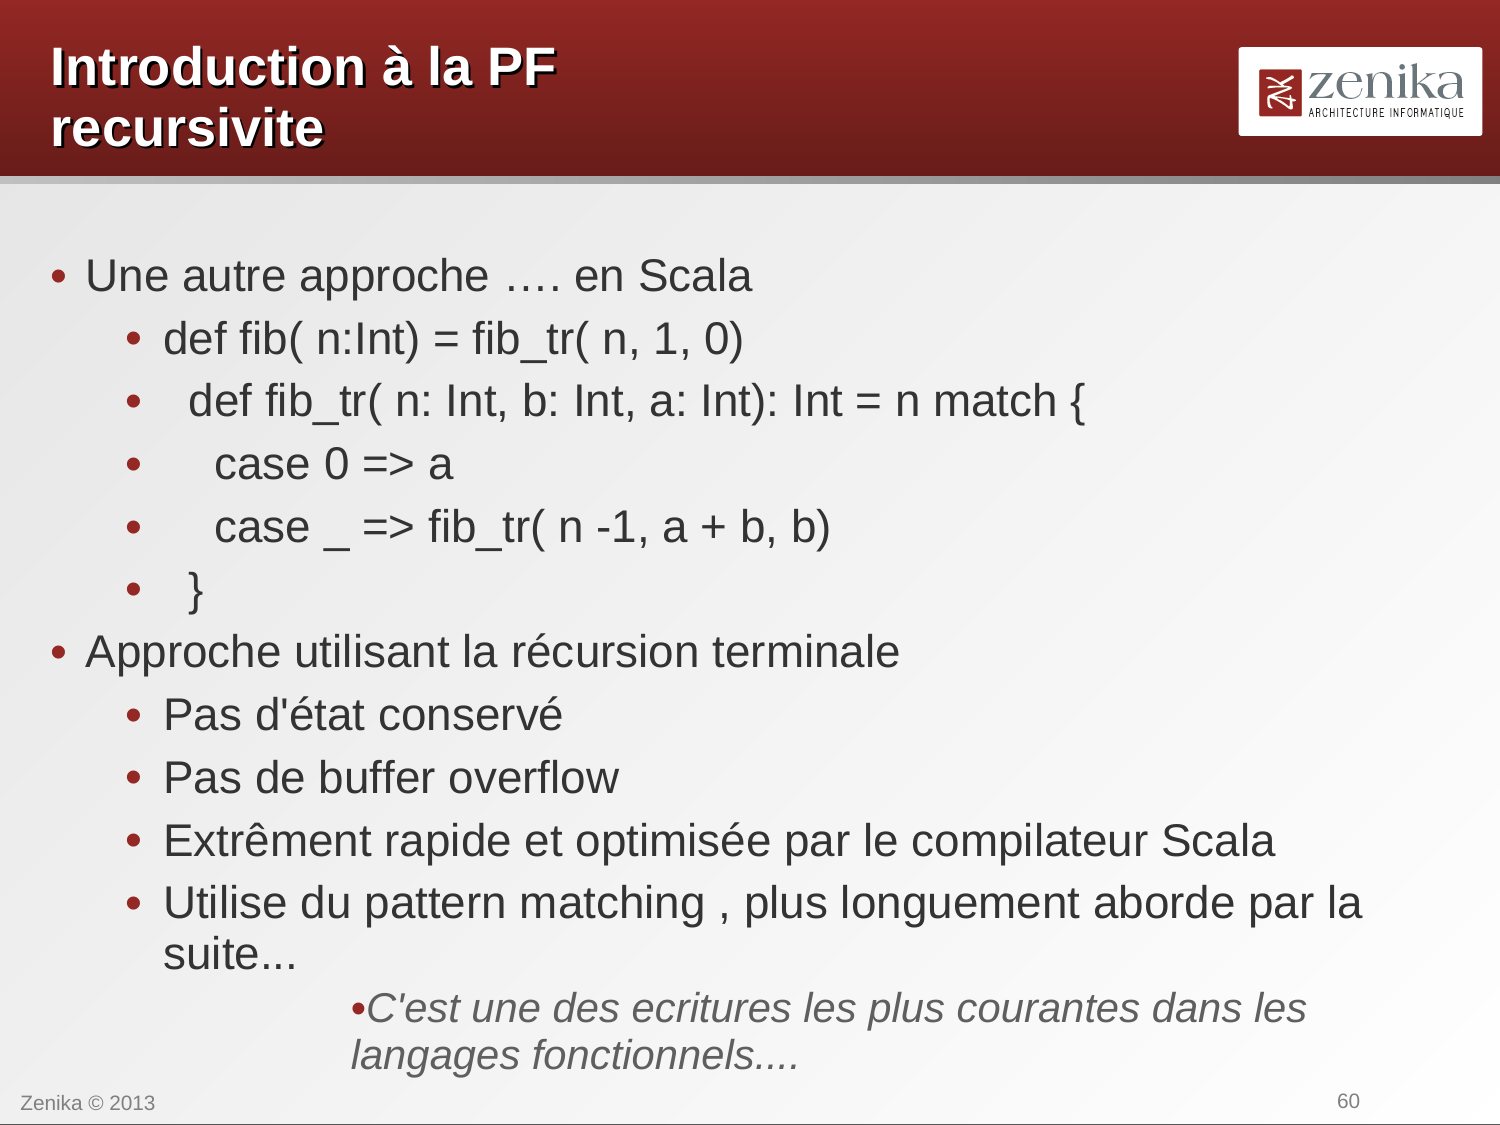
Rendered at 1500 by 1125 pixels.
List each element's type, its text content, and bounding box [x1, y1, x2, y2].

title Introduction à la PF recursivite [50, 15, 1206, 180]
list Une autre approche …. en Scala def fib( n:Int) = fib_tr( n, 1, 0) def fib_tr( n: Int, b: Int, a: Int): Int = n match { case 0 => a case _ => fib_tr( n -1, a + b, b) } Approche utilisant la récursion terminale Pas d'état conservé Pas de buffer overflow Extrêment rapide et optimisée par le compilateur Scala Utilise du pattern matching , plus longuement aborde par la suite... C'est une des ecritures les plus courantes dans les langages fonctionnels.... [50, 249, 1435, 1079]
picture [1257, 58, 1464, 125]
